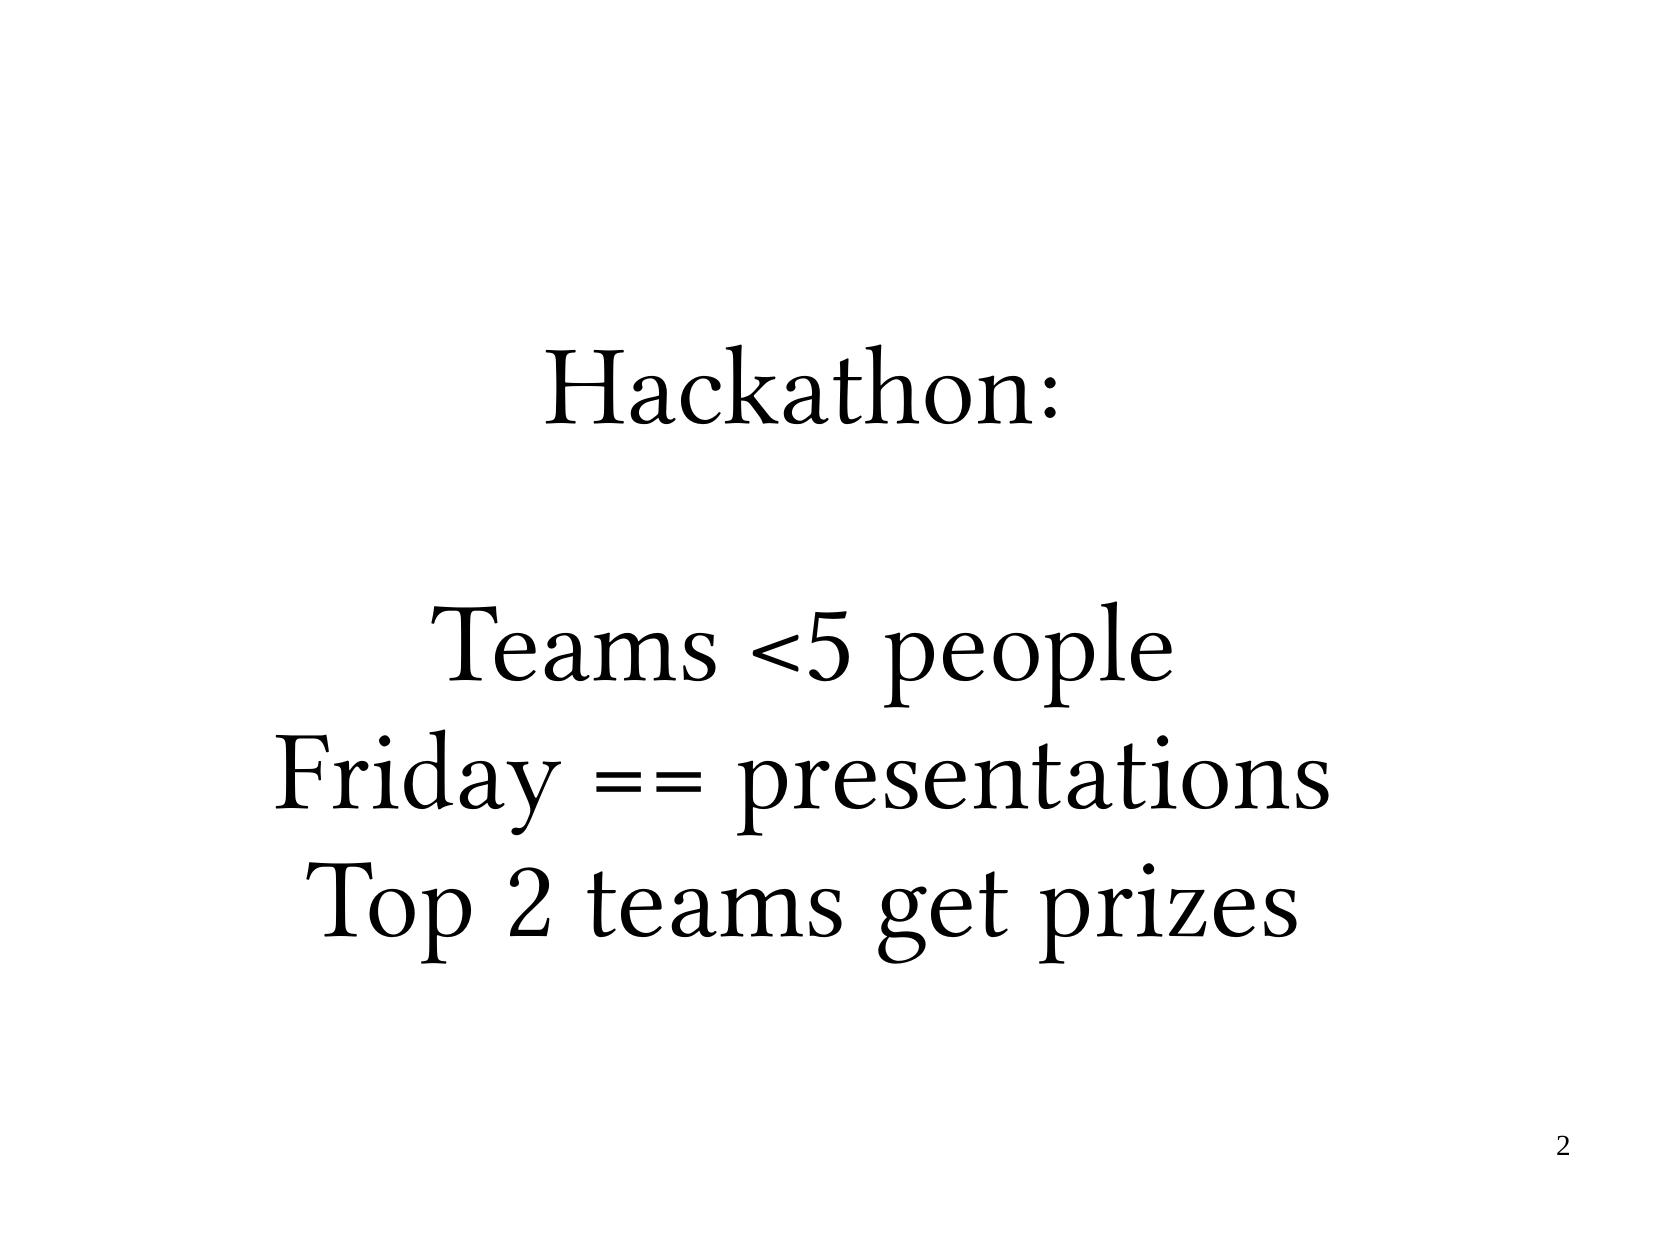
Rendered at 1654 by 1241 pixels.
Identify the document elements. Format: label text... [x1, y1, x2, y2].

subtitle Hackathon: Teams <5 people Friday == presentations Top 2 teams get prizes [60, 72, 1549, 1216]
